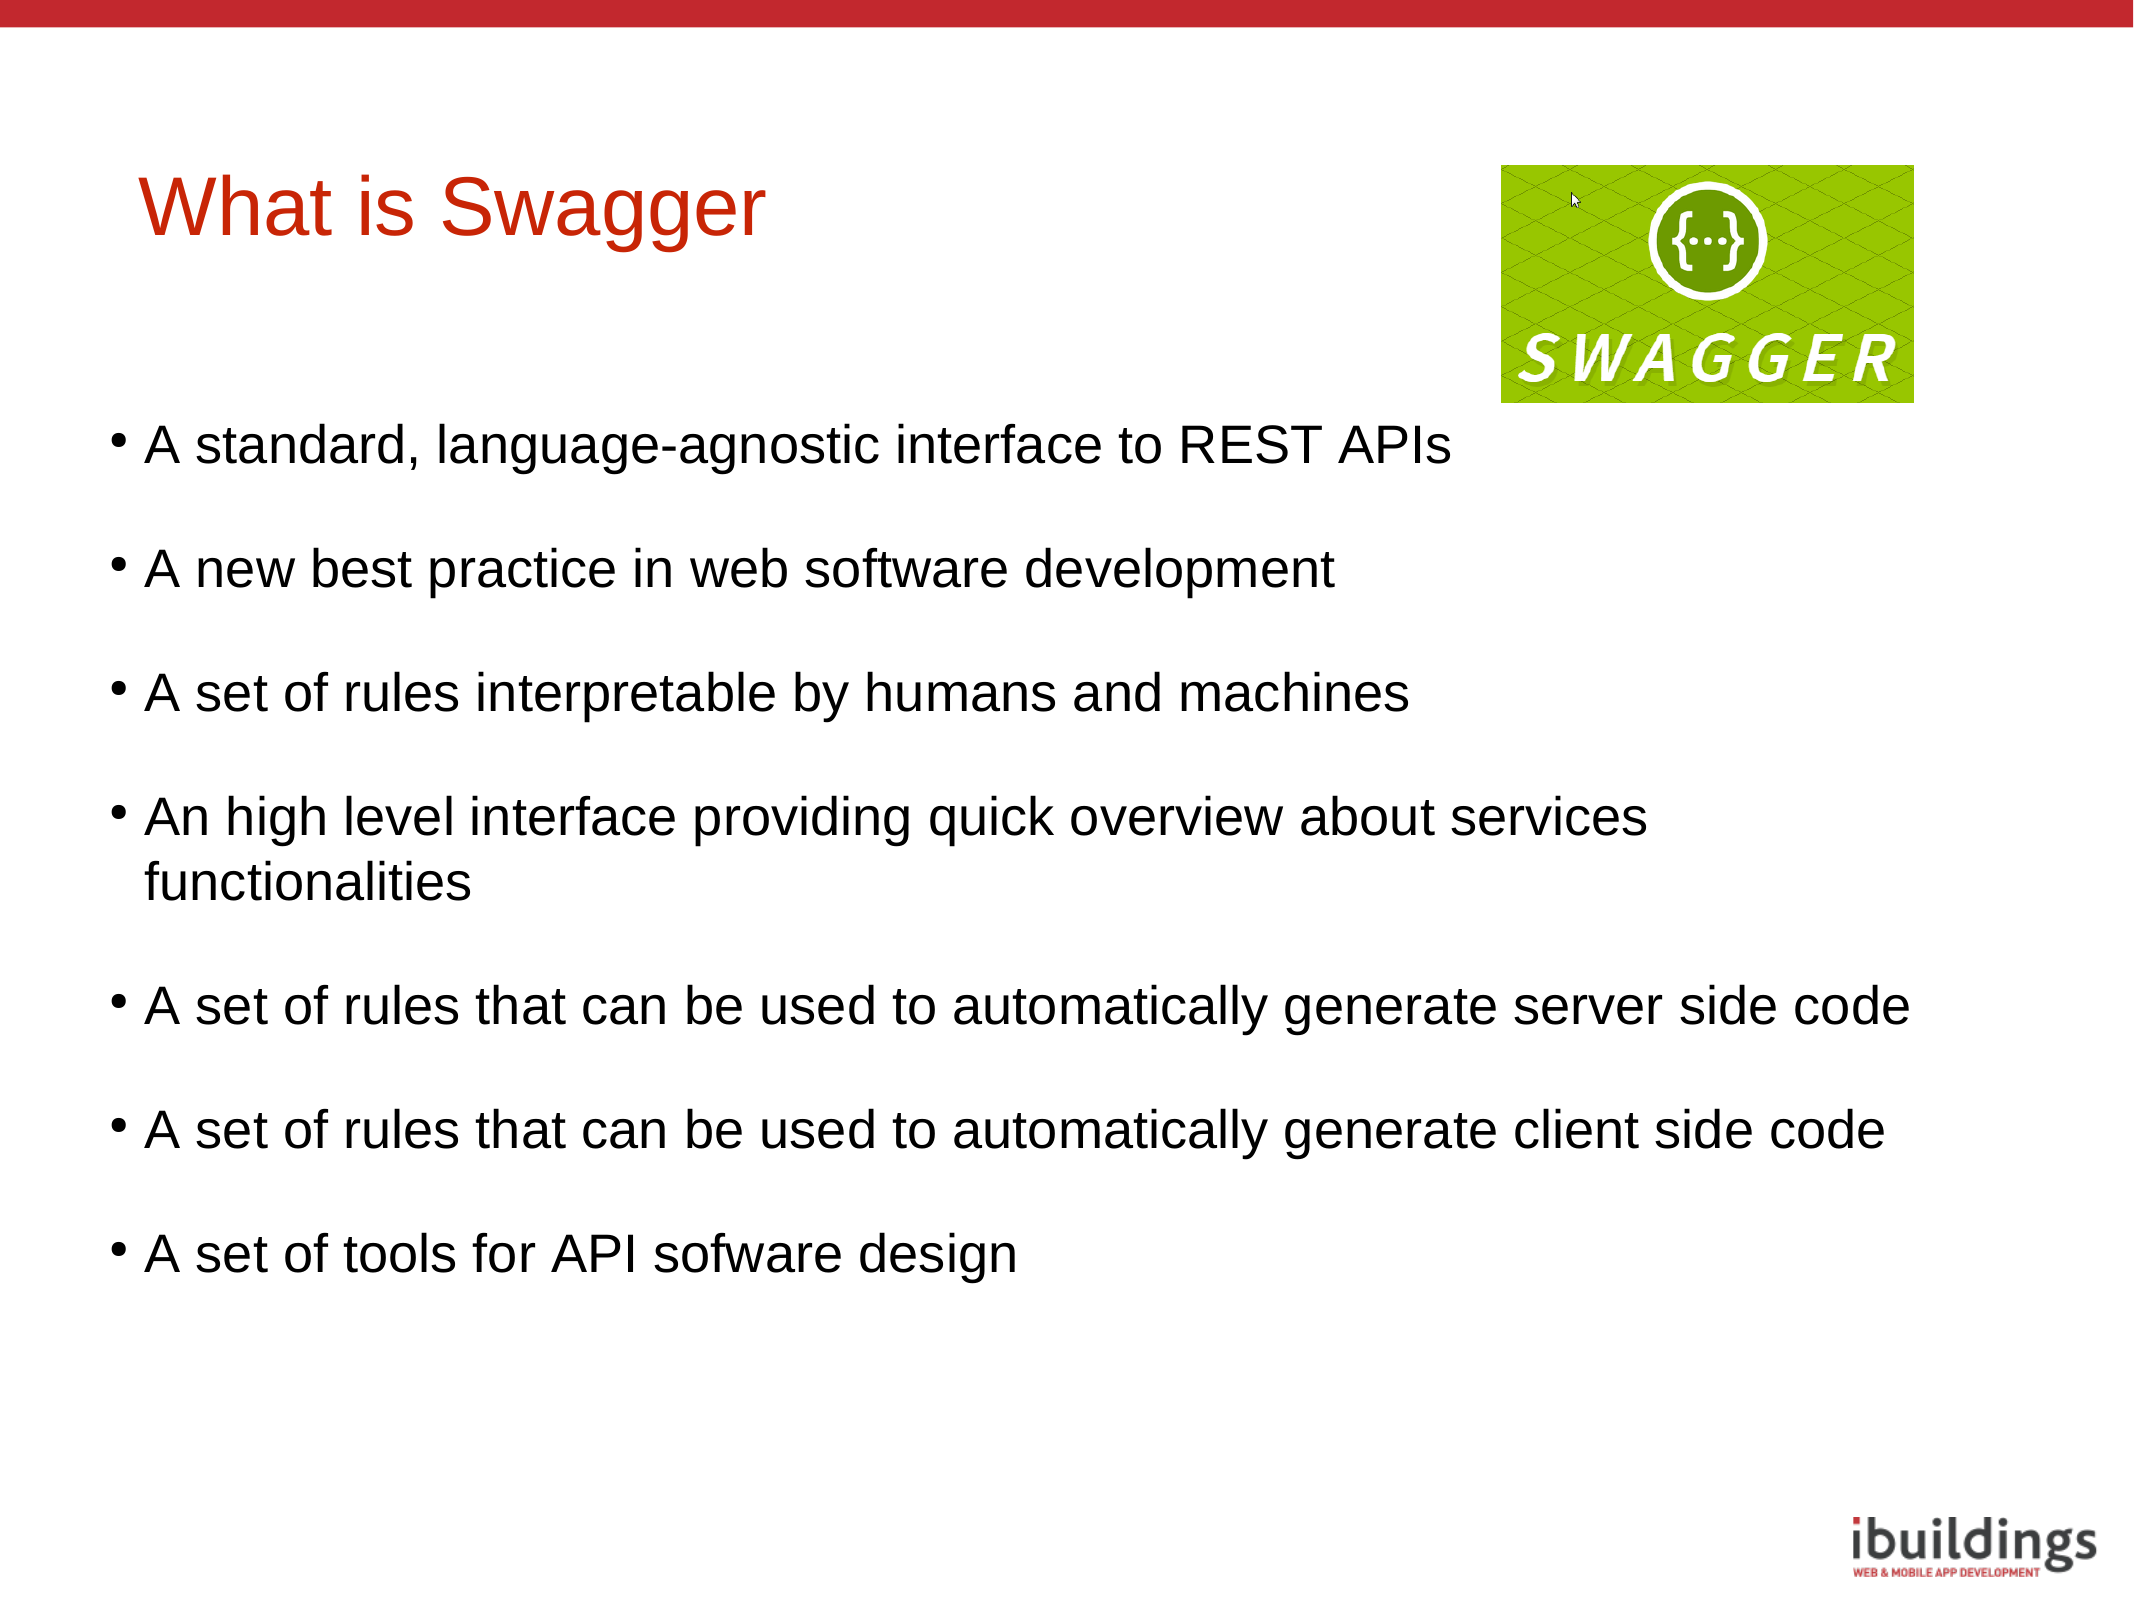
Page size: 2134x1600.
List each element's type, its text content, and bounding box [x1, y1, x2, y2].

title What is Swagger [95, 137, 1916, 268]
picture [1853, 1517, 2099, 1577]
text_box A standard, language-agnostic interface to REST APIs A new best practice in web software development A set of rules interpretable by humans and machines An high level interface providing quick overview about services functionalities A set of rules that can be used to automatically generate server side code A set of rules that can be used to automatically generate client side code A set of tools for API sofware design [94, 401, 1949, 1291]
picture [1501, 165, 1914, 403]
